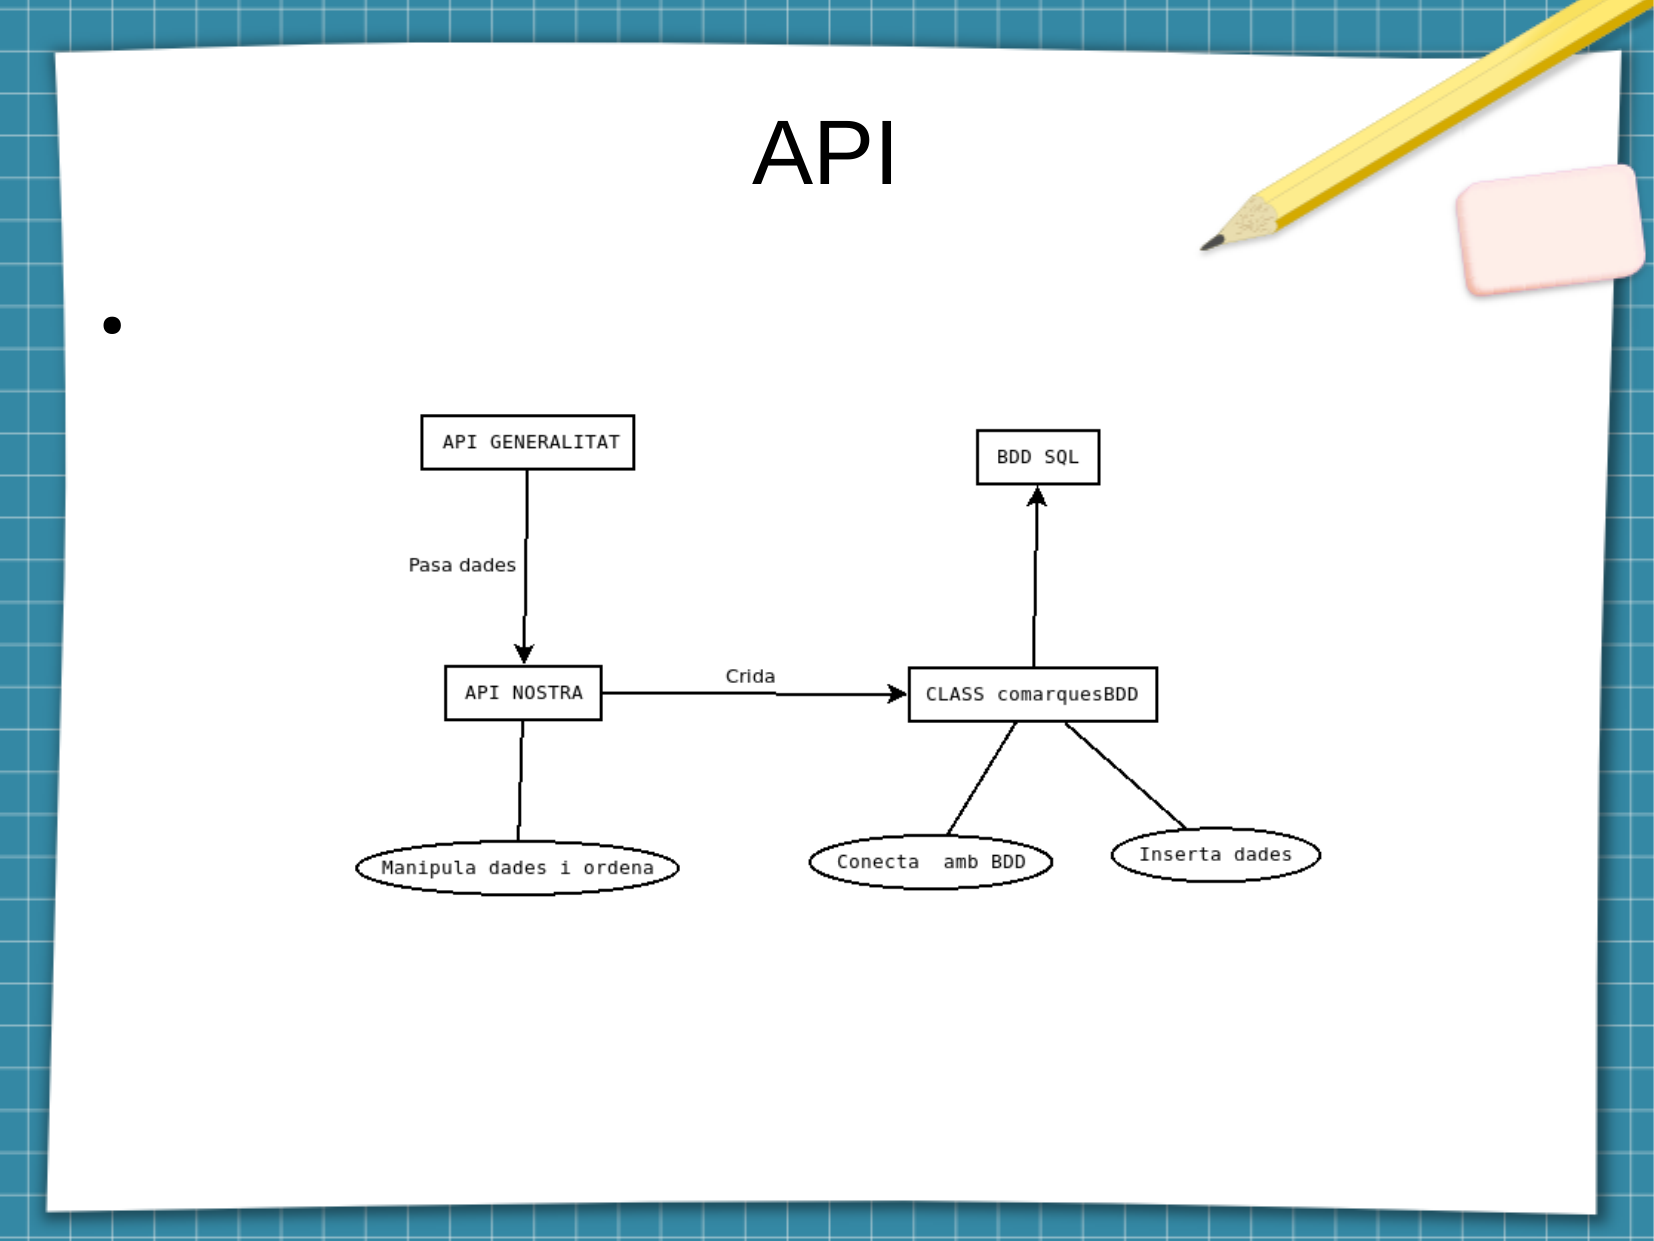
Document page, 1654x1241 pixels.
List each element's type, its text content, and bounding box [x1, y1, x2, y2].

list [82, 290, 1571, 1010]
picture [0, 0, 1654, 1241]
title API [82, 49, 1571, 257]
